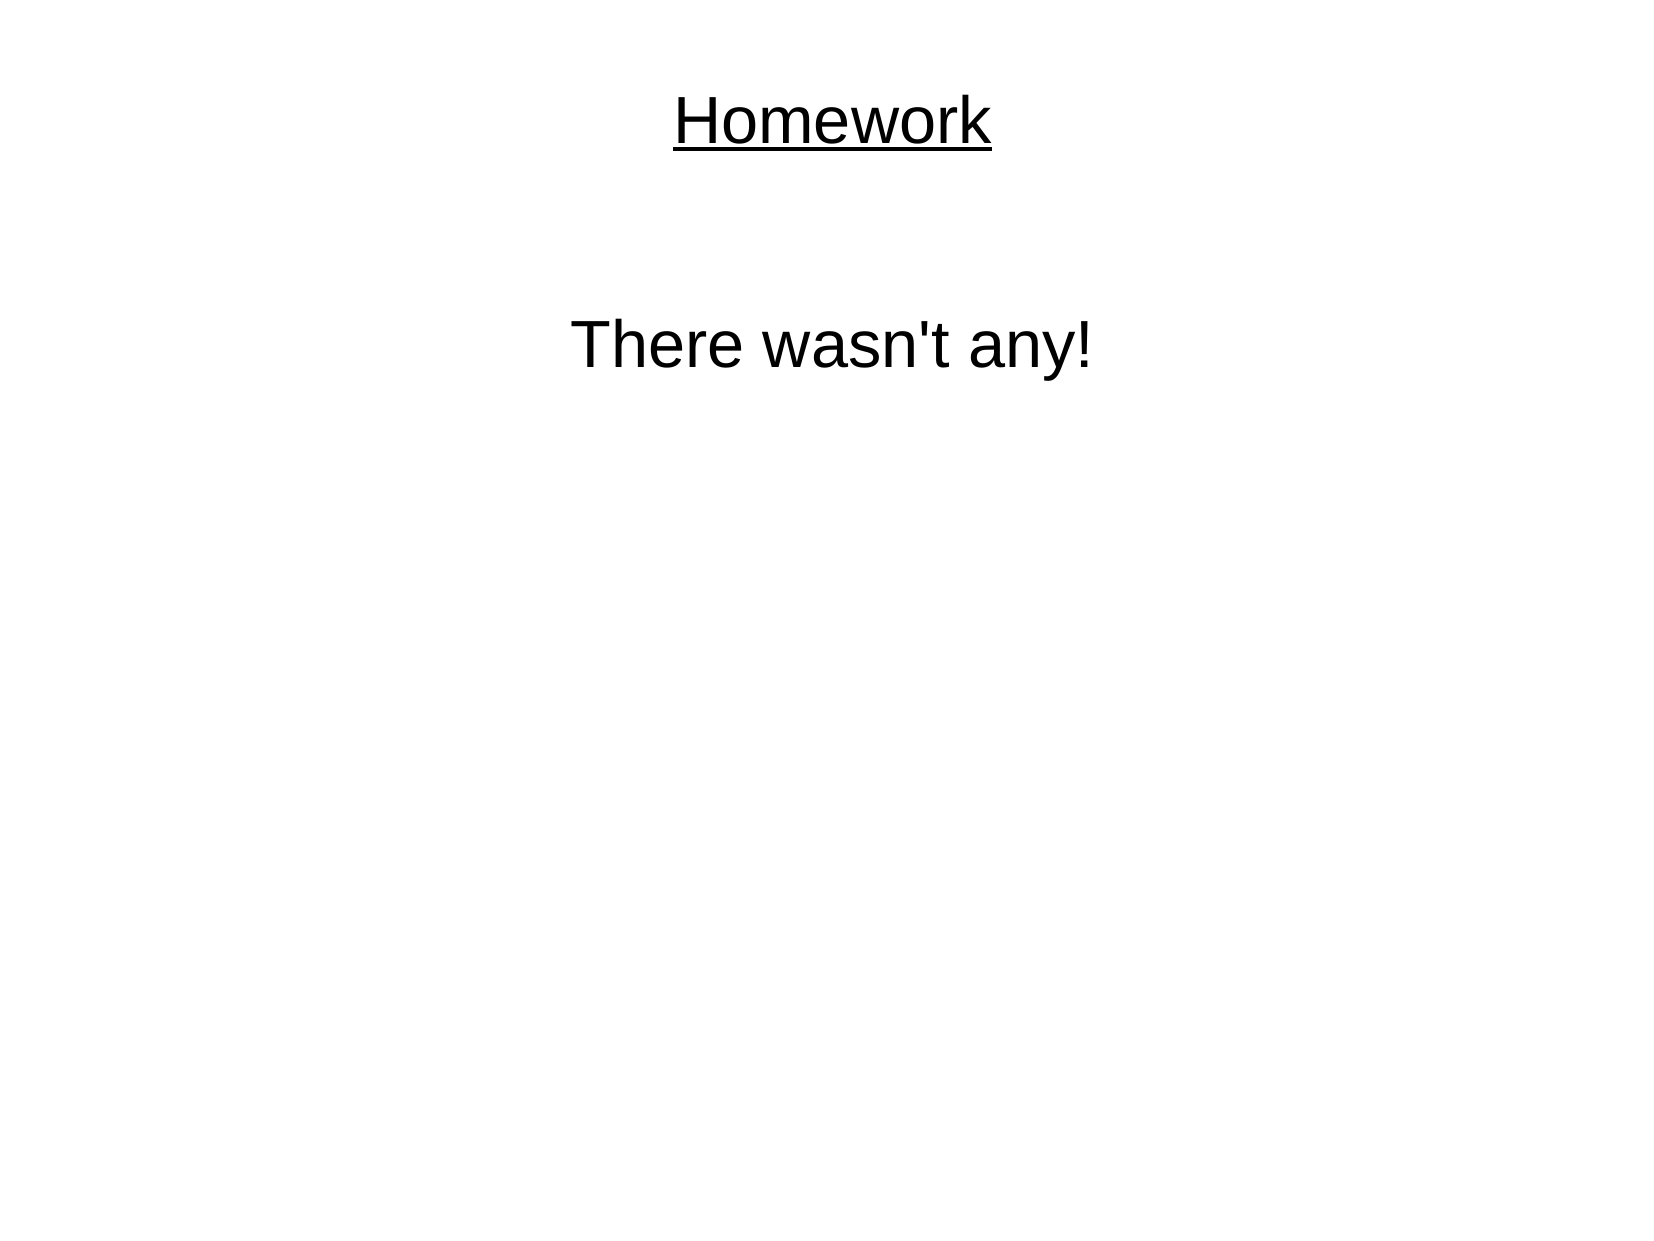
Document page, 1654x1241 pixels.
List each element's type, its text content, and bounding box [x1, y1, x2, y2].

subtitle Homework There wasn't any! [82, 82, 1583, 1158]
